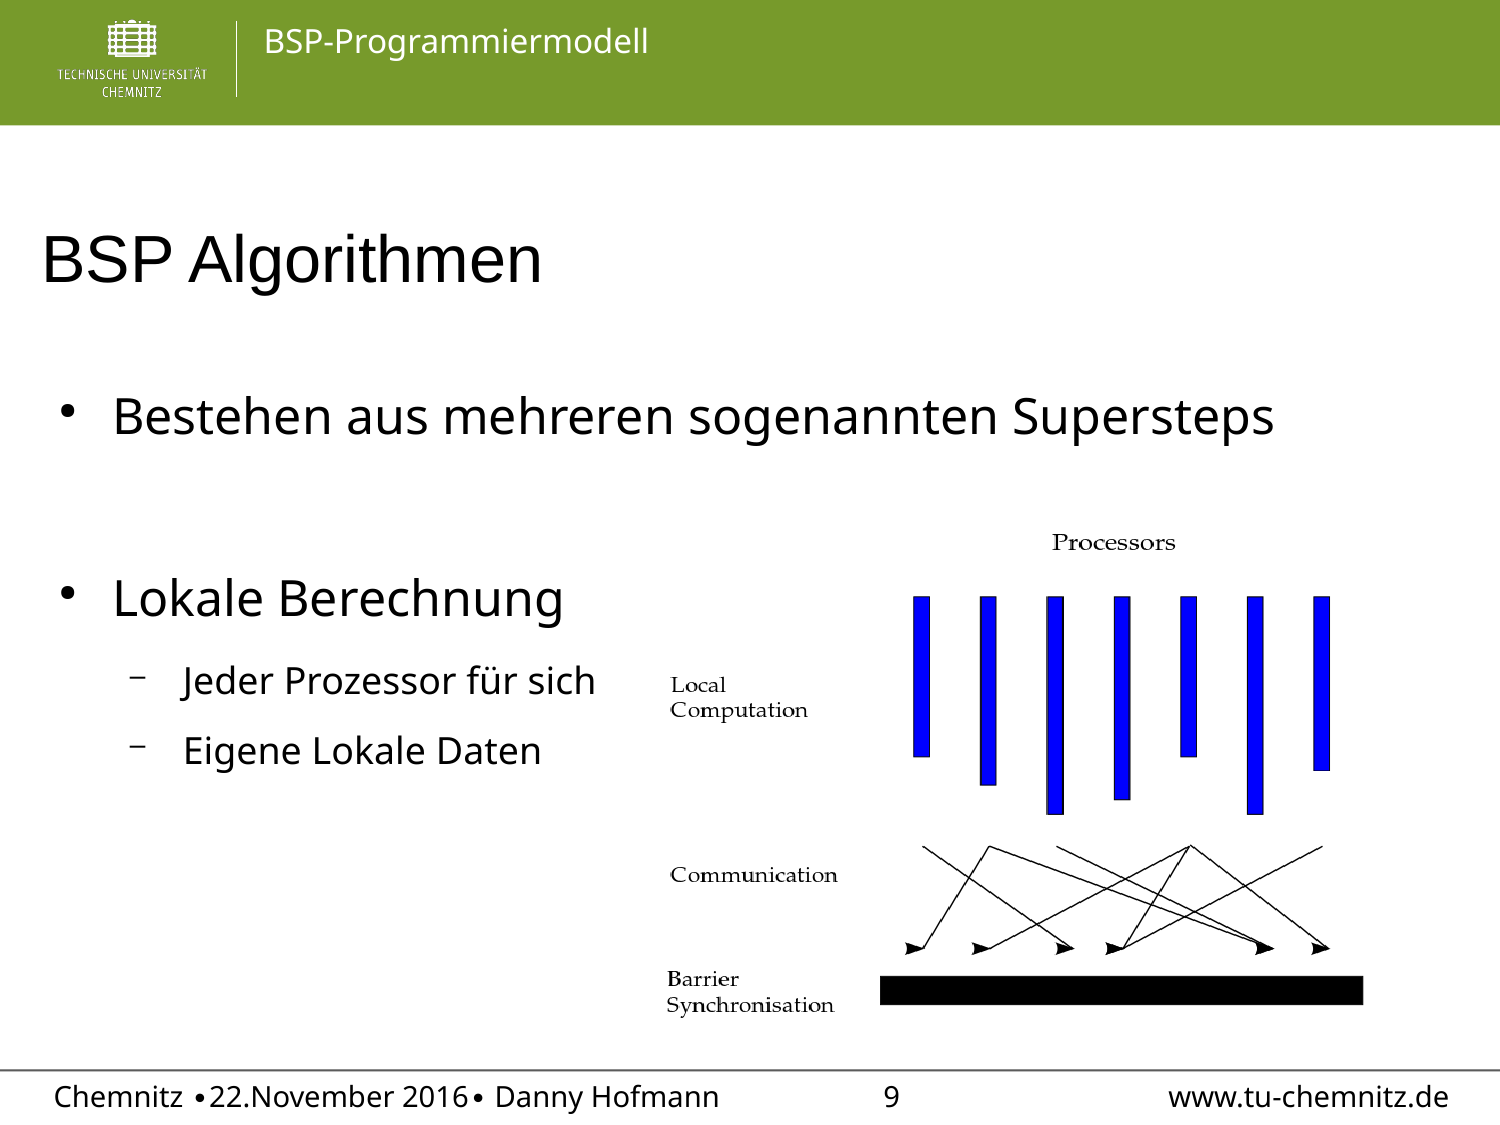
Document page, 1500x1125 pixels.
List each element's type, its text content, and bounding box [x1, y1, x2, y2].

picture [614, 472, 1489, 1071]
picture [25, 0, 239, 130]
title BSP Algorithmen [41, 162, 1459, 362]
list Bestehen aus mehreren sogenannten Supersteps Lokale Berechnung Jeder Prozessor für sich Eigene Lokale Daten [41, 385, 1459, 953]
